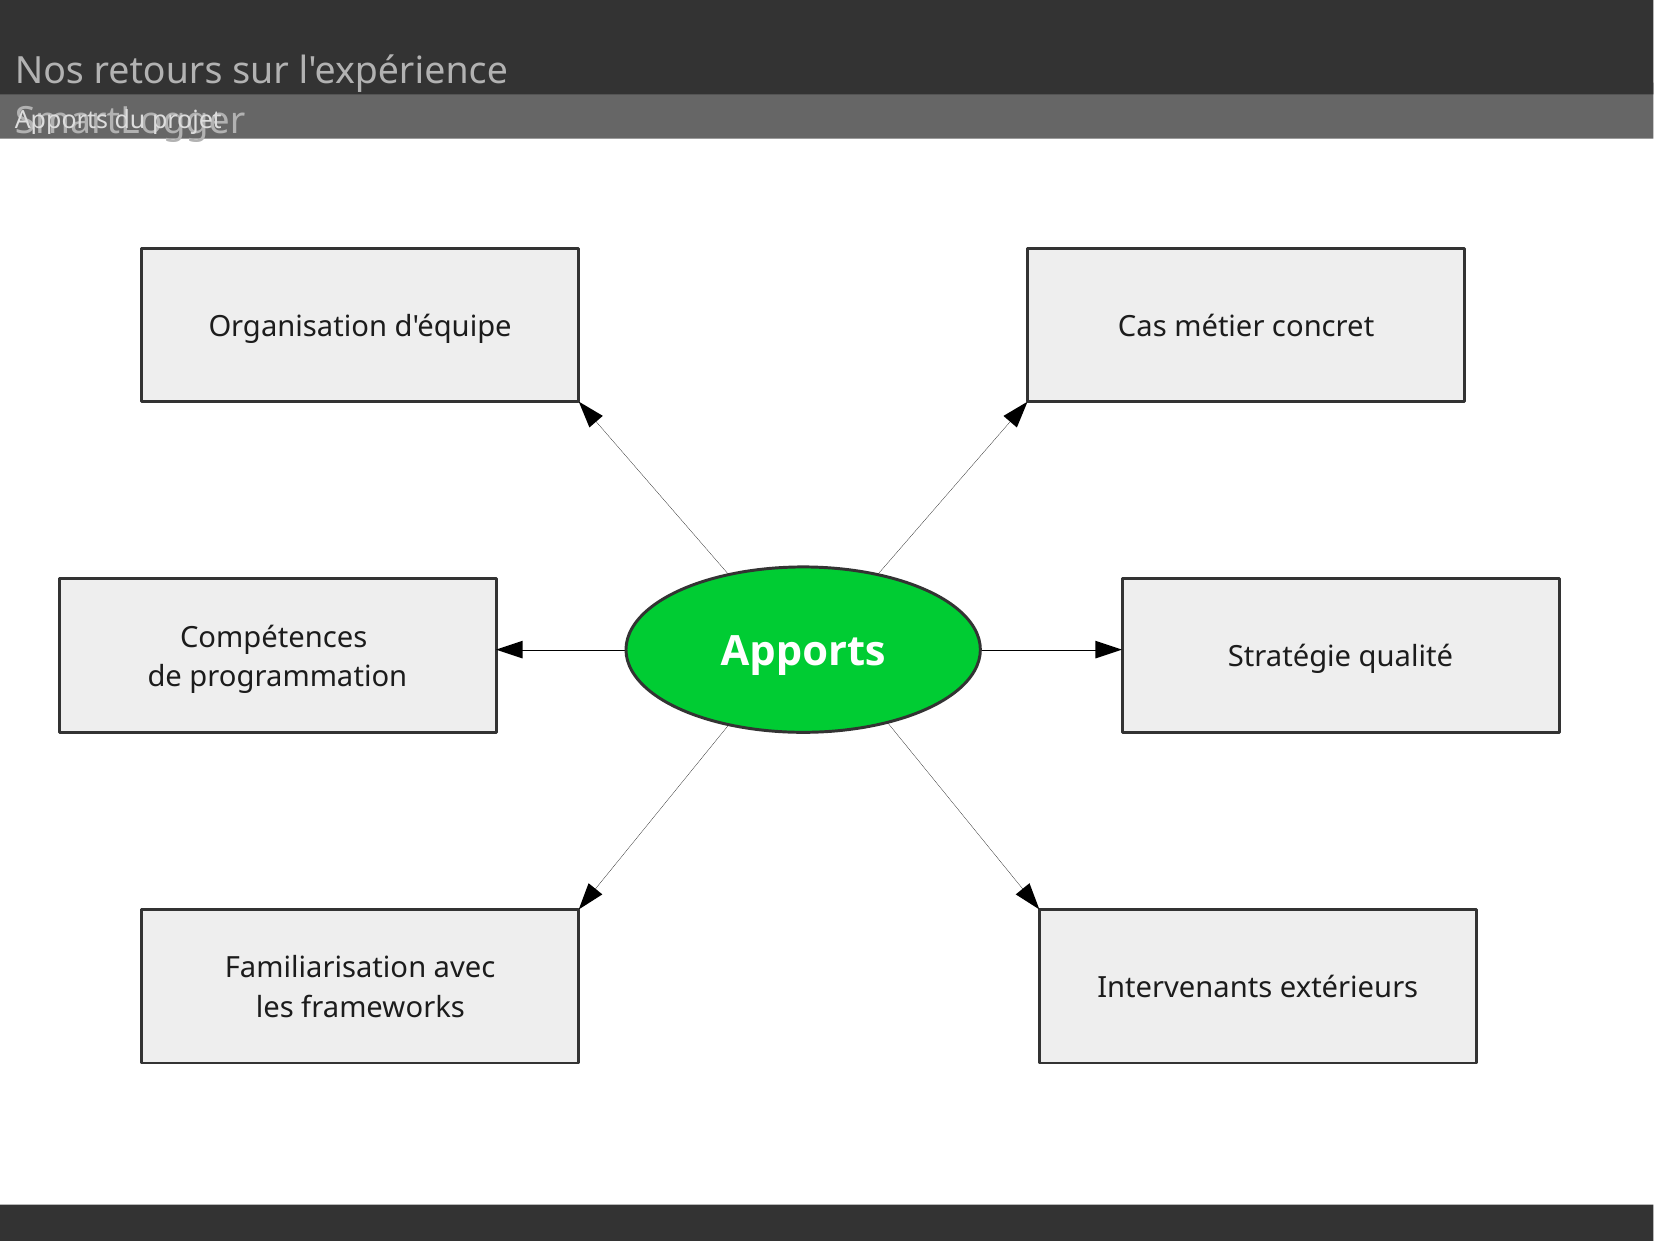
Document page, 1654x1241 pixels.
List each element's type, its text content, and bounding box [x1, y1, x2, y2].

text_box Apports [625, 566, 981, 733]
text_box Stratégie qualité [1122, 578, 1560, 733]
text_box Apports du projet [0, 94, 1654, 139]
text_box Compétences de programmation [59, 578, 497, 733]
text_box Nos retours sur l'expérience SmartLogger [0, 35, 733, 94]
text_box Organisation d'équipe [141, 248, 579, 402]
text_box Cas métier concret [1027, 248, 1465, 402]
text_box Familiarisation avec les frameworks [141, 909, 579, 1063]
text_box [0, 0, 1654, 94]
text_box [0, 1204, 1654, 1241]
text_box Intervenants extérieurs [1039, 909, 1477, 1063]
